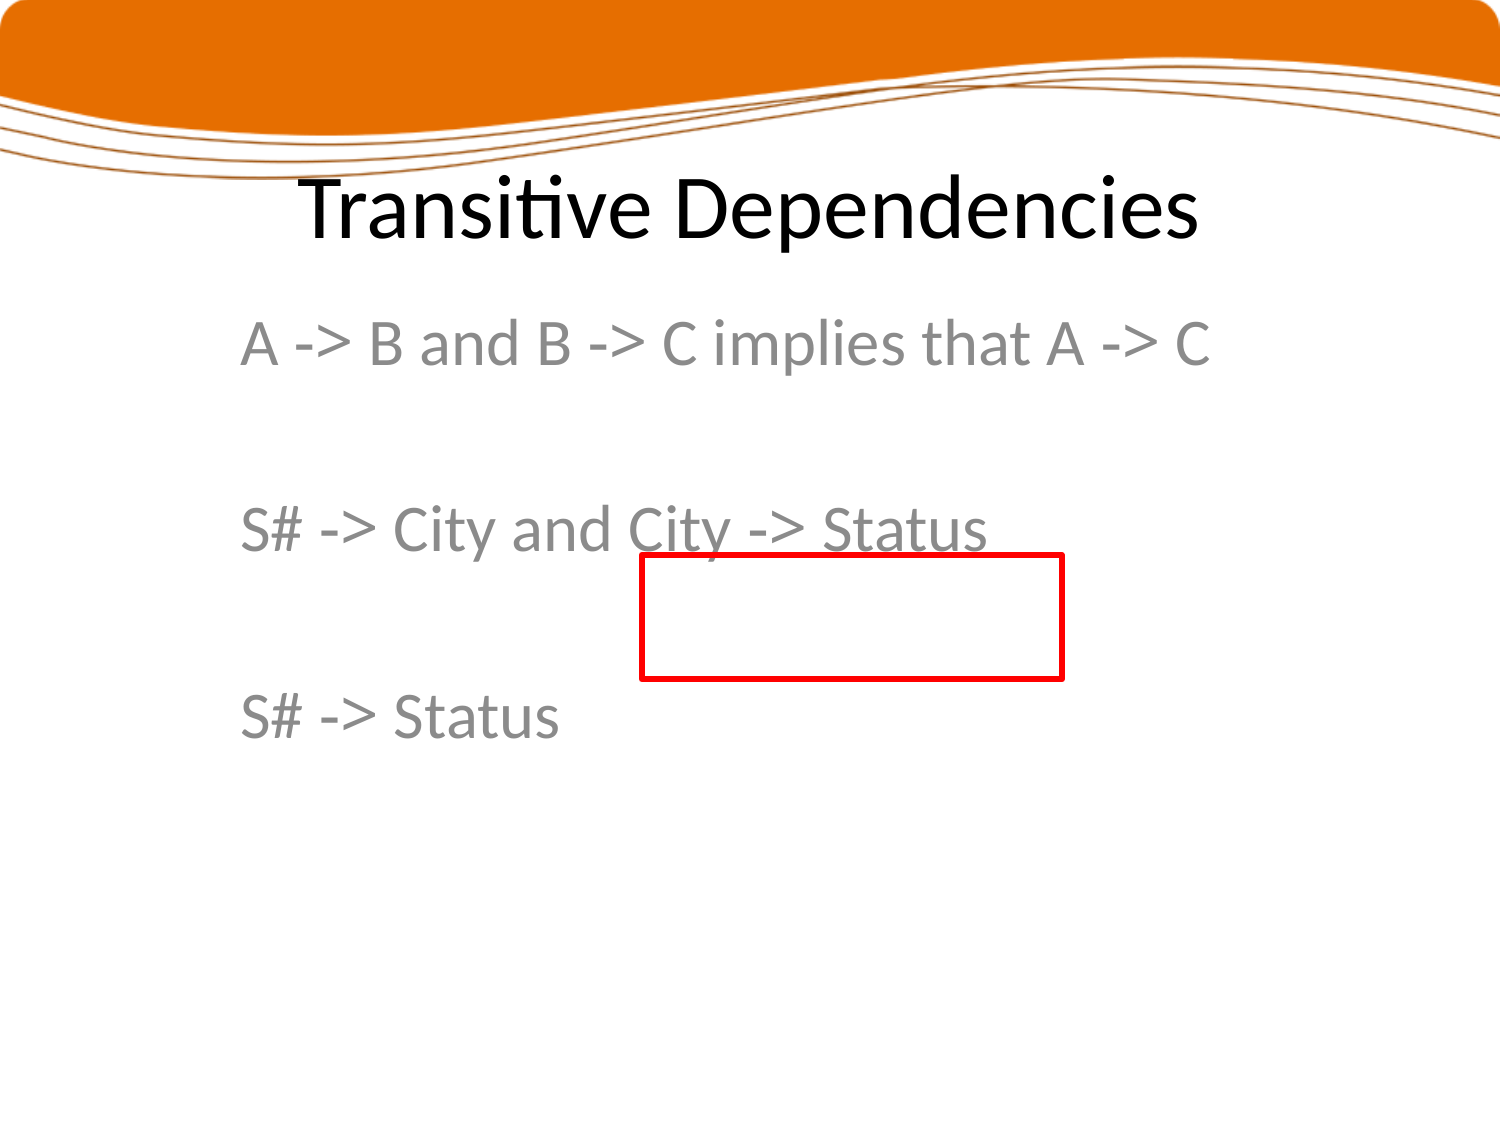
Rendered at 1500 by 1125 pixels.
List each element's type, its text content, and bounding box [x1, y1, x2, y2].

subtitle A -> B and B -> C implies that A -> C S# -> City and City -> Status S# -> Status [225, 290, 1275, 988]
title Transitive Dependencies [75, 125, 1425, 279]
picture [0, 0, 1500, 180]
